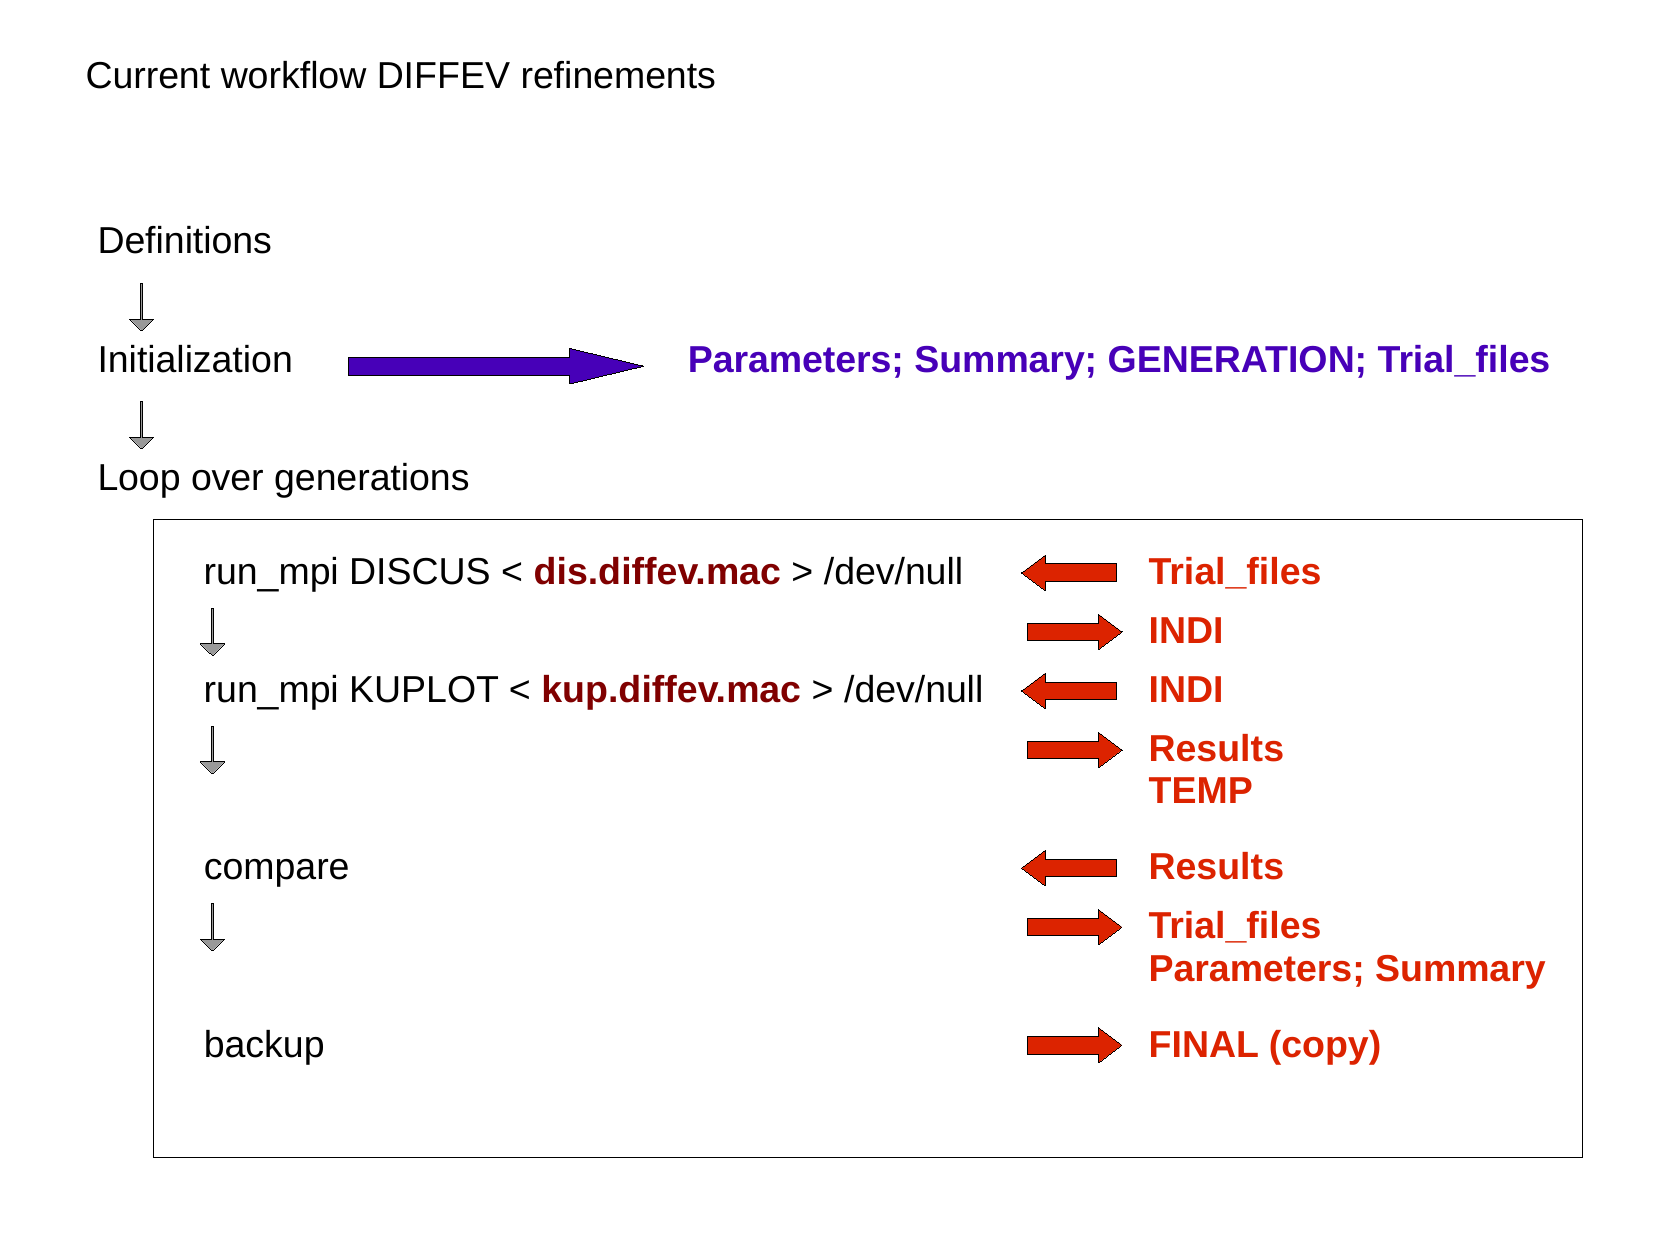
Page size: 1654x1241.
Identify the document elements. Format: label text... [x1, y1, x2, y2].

text_box [153, 519, 1583, 1158]
text_box [129, 401, 154, 449]
text_box backup [189, 1015, 340, 1073]
text_box Initialization [82, 330, 308, 388]
text_box Loop over generations [82, 448, 485, 506]
text_box Trial_files Parameters; Summary [1133, 897, 1561, 997]
text_box Results [1133, 838, 1299, 896]
text_box Parameters; Summary; GENERATION; Trial_files [673, 330, 1567, 388]
text_box INDI [1133, 661, 1239, 719]
text_box [129, 283, 154, 331]
text_box Trial_files [1133, 543, 1337, 601]
text_box run_mpi DISCUS < dis.diffev.mac > /dev/null [188, 543, 979, 601]
text_box Definitions [82, 212, 287, 270]
text_box Results TEMP [1133, 720, 1299, 820]
text_box FINAL (copy) [1133, 1015, 1397, 1073]
text_box run_mpi KUPLOT < kup.diffev.mac > /dev/null [189, 661, 999, 719]
text_box Current workflow DIFFEV refinements [70, 47, 732, 105]
text_box [348, 348, 644, 384]
text_box INDI [1133, 602, 1239, 660]
text_box compare [189, 838, 365, 896]
